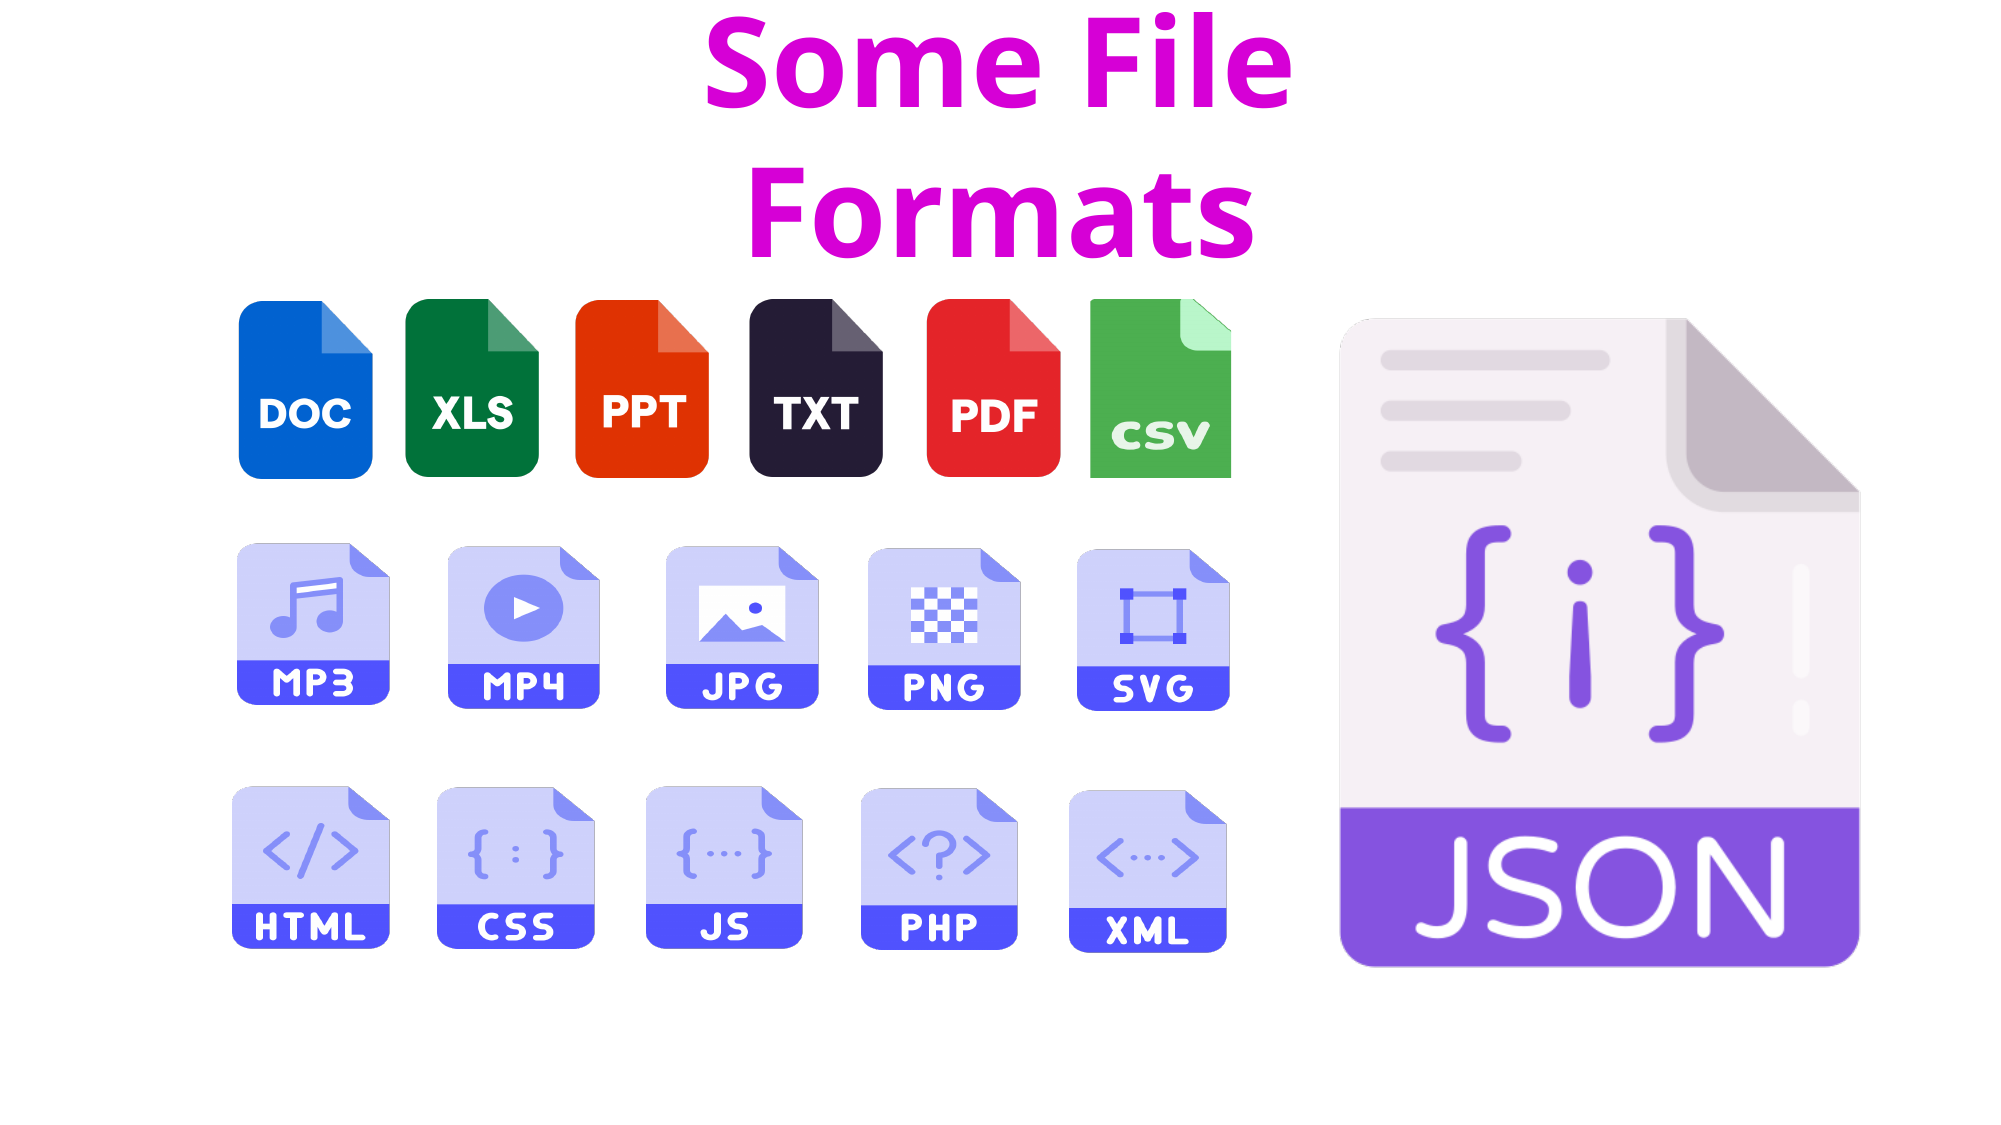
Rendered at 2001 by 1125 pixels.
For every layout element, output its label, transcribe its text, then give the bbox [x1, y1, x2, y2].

picture [216, 299, 1083, 479]
picture [636, 301, 1942, 985]
picture [201, 779, 1257, 961]
picture [1090, 299, 1232, 478]
text_box Some File Formats [439, 49, 1561, 216]
picture [207, 535, 629, 717]
